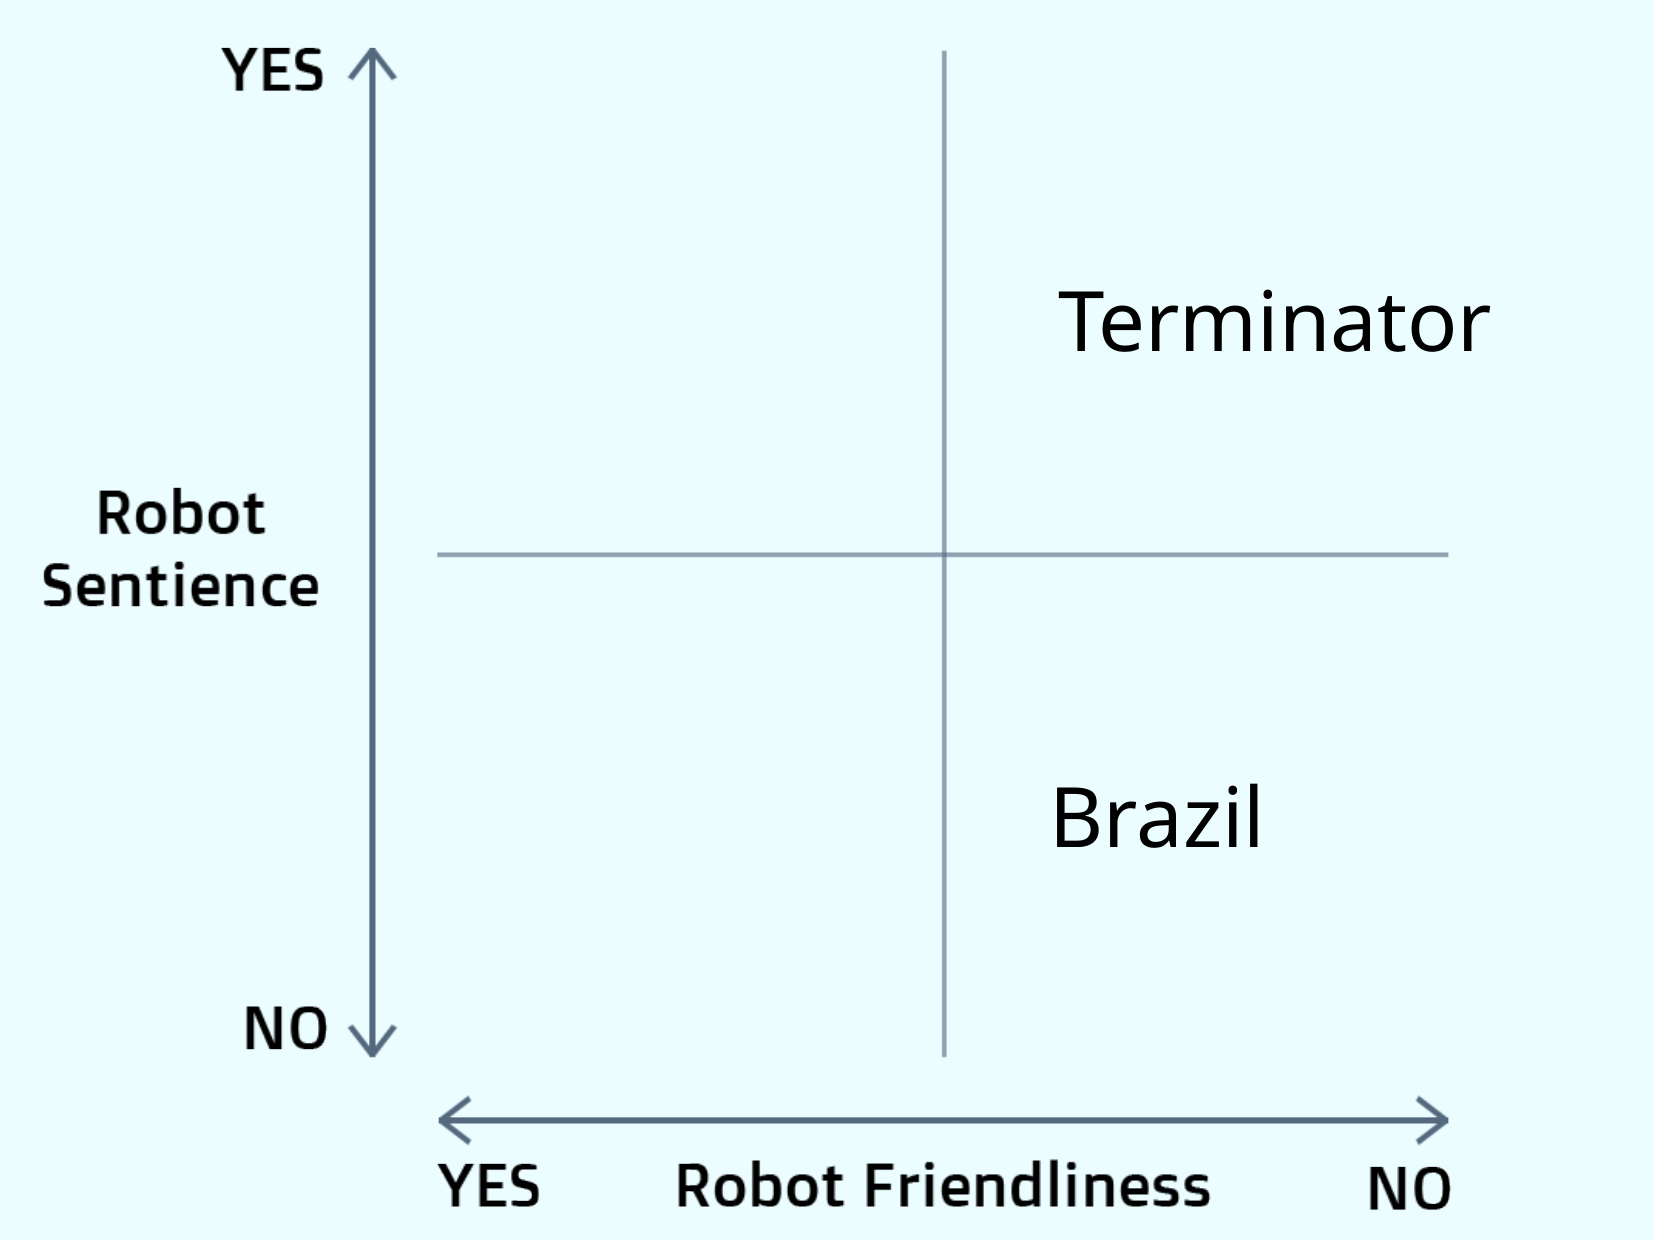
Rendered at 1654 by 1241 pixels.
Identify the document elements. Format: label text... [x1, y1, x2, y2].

picture [0, 0, 1623, 1241]
text_box Brazil [1035, 751, 1273, 860]
text_box Terminator [1043, 255, 1466, 364]
